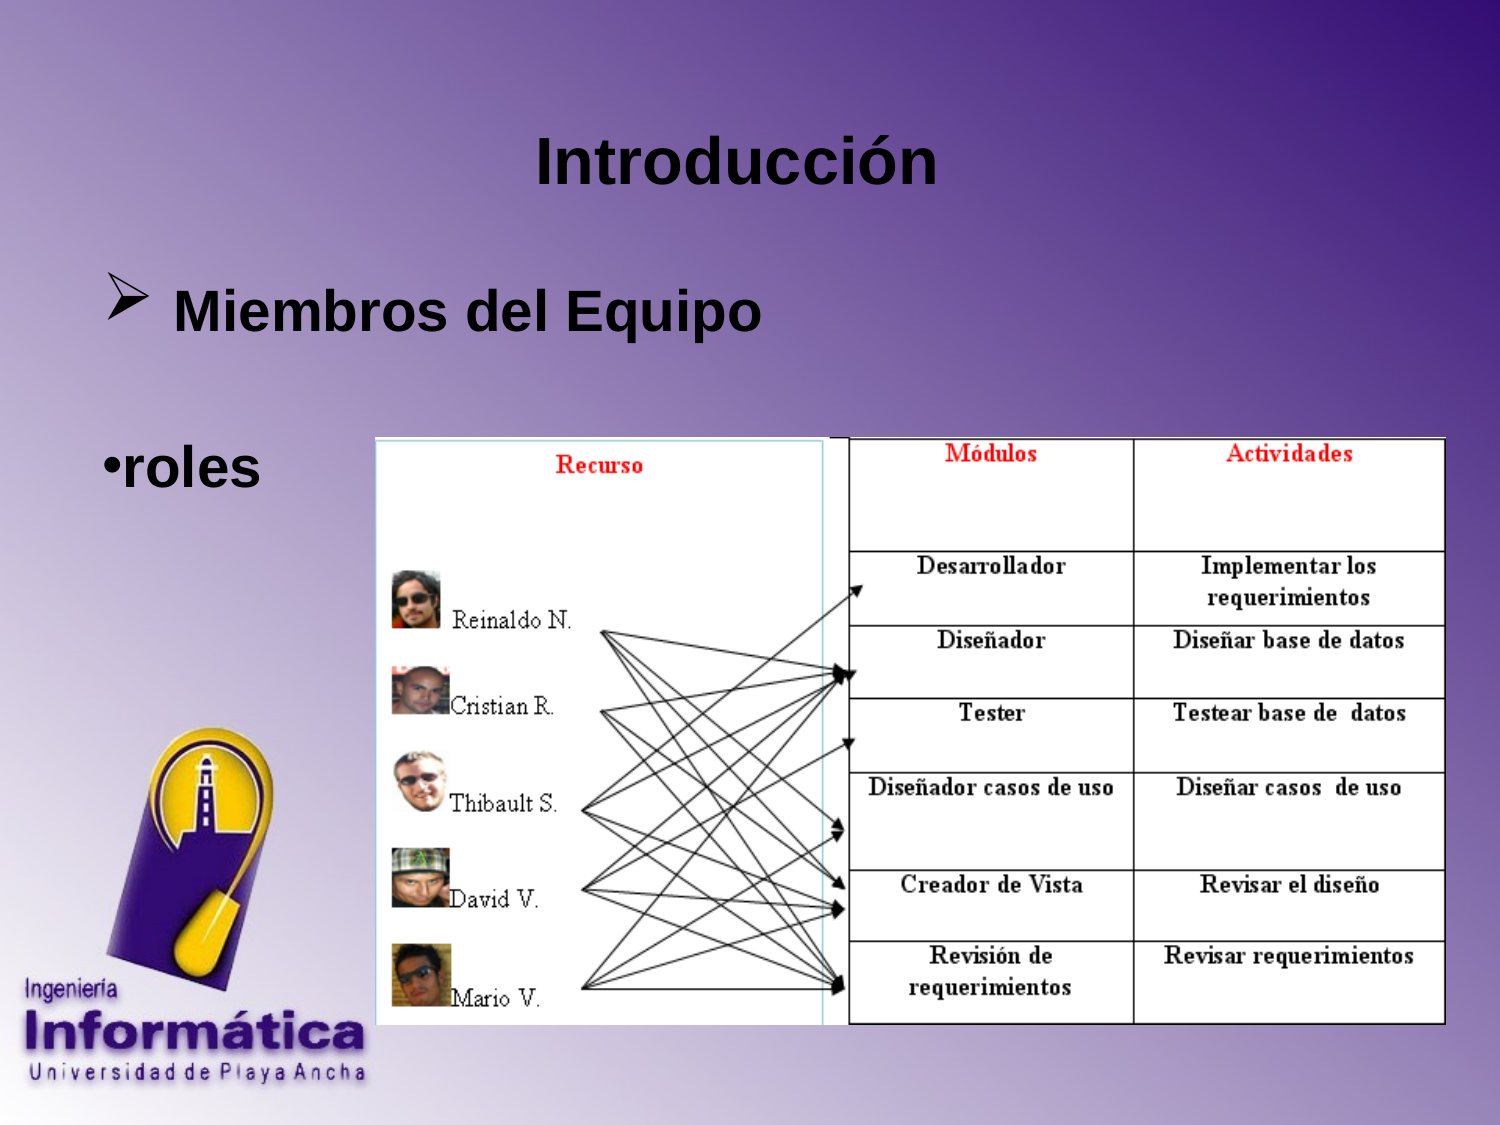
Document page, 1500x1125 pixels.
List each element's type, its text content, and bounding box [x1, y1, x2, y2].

picture [0, 0, 1500, 1125]
text_box Miembros del Equipo roles [87, 162, 1288, 592]
title Introducción [99, 37, 1375, 279]
